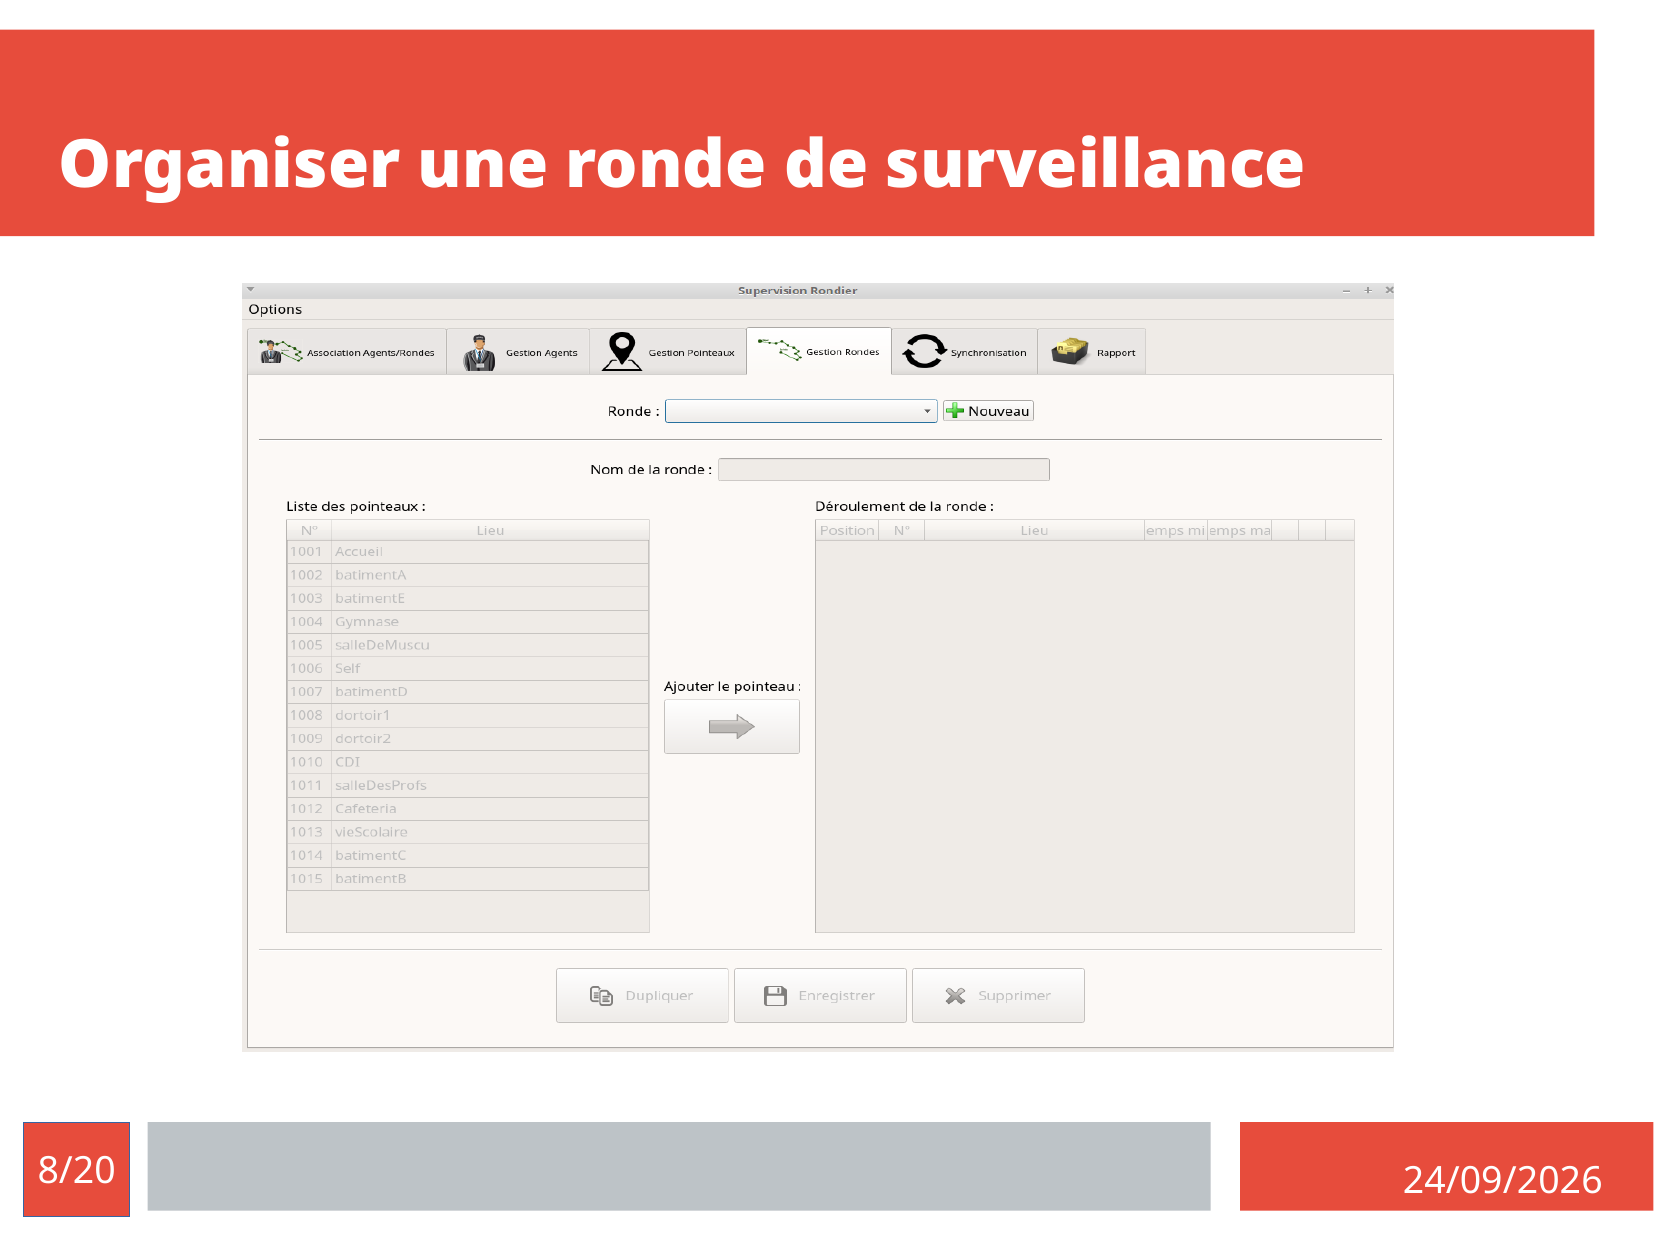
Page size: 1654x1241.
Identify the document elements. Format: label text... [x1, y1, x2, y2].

title Organiser une ronde de surveillance [59, 59, 1595, 207]
picture [242, 283, 1394, 1052]
text_box <numéro>/20 [23, 1122, 130, 1217]
text_box 27/01/2020 [1388, 1146, 1634, 1209]
